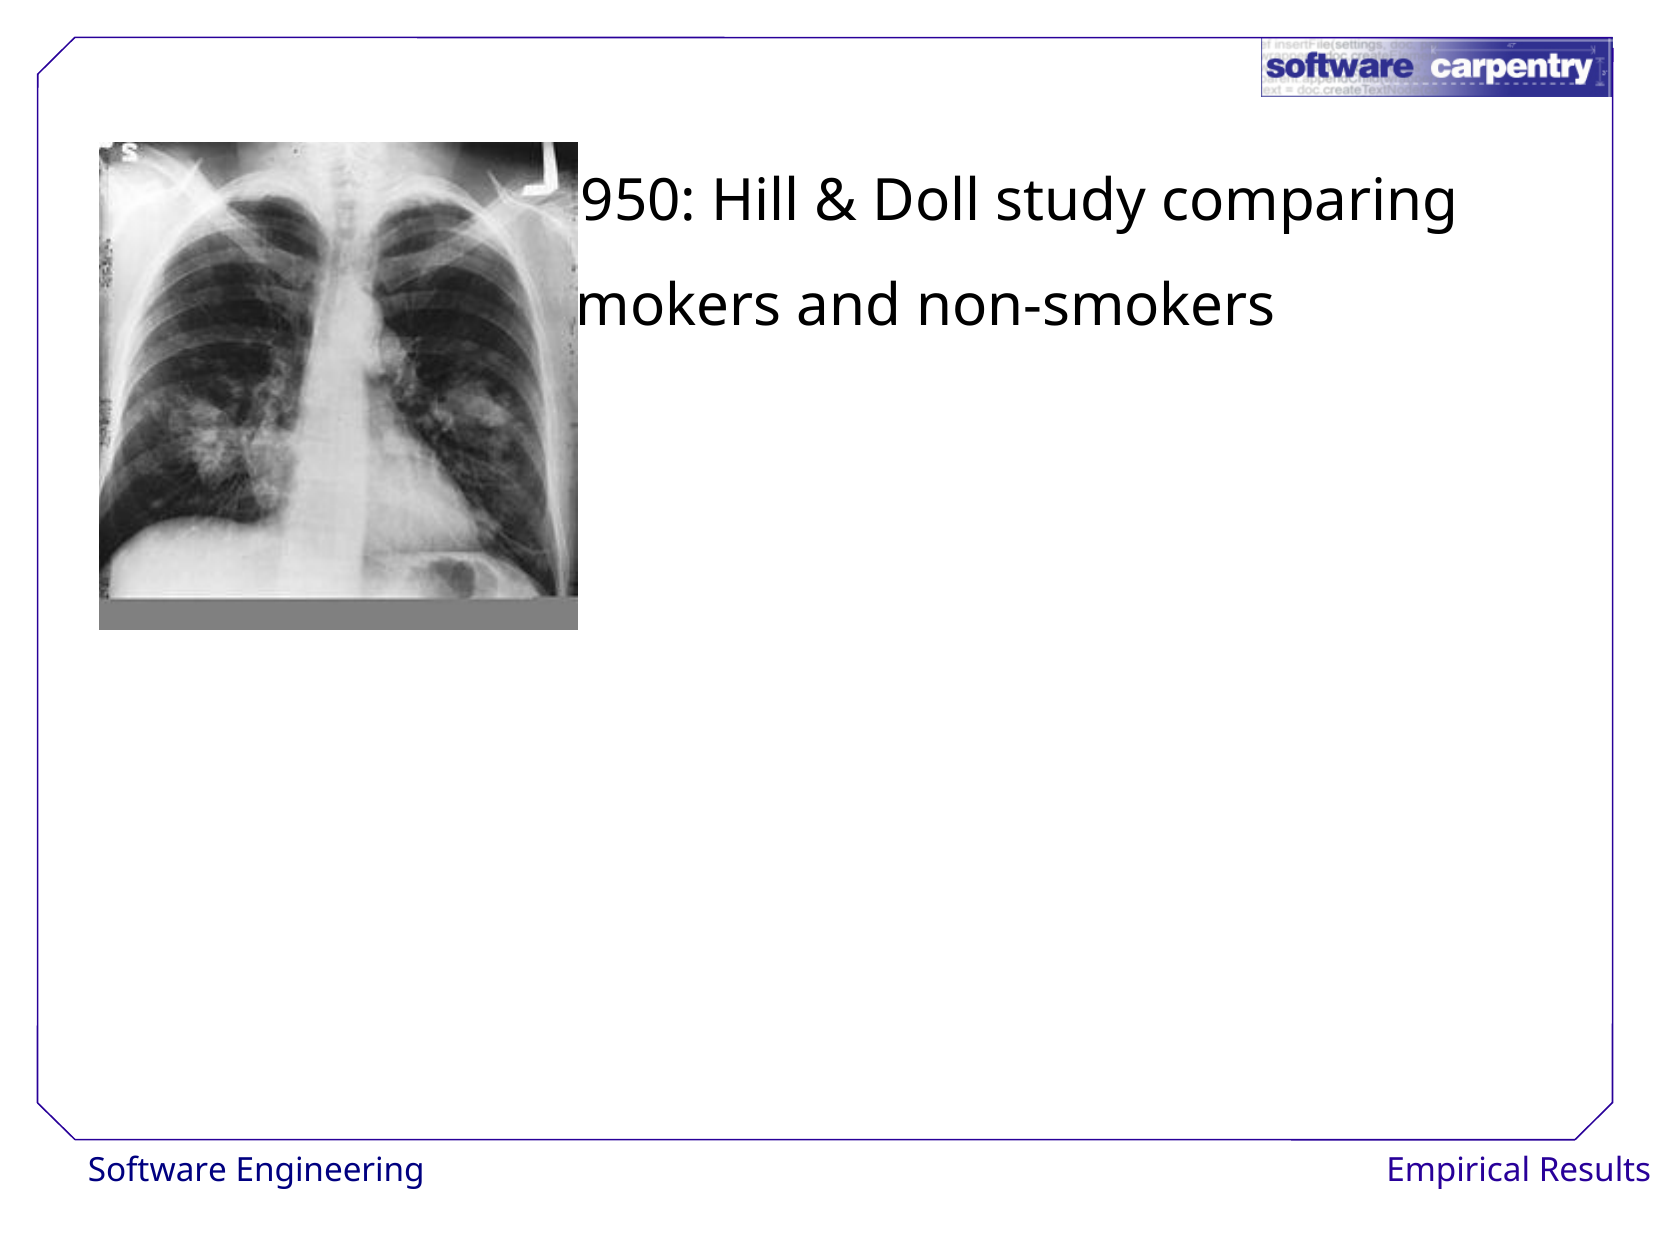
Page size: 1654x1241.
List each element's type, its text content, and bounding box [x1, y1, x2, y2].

picture [1261, 39, 1613, 97]
picture [99, 142, 578, 630]
text_box 1950: Hill & Doll study comparing smokers and non-smokers [532, 119, 1624, 345]
